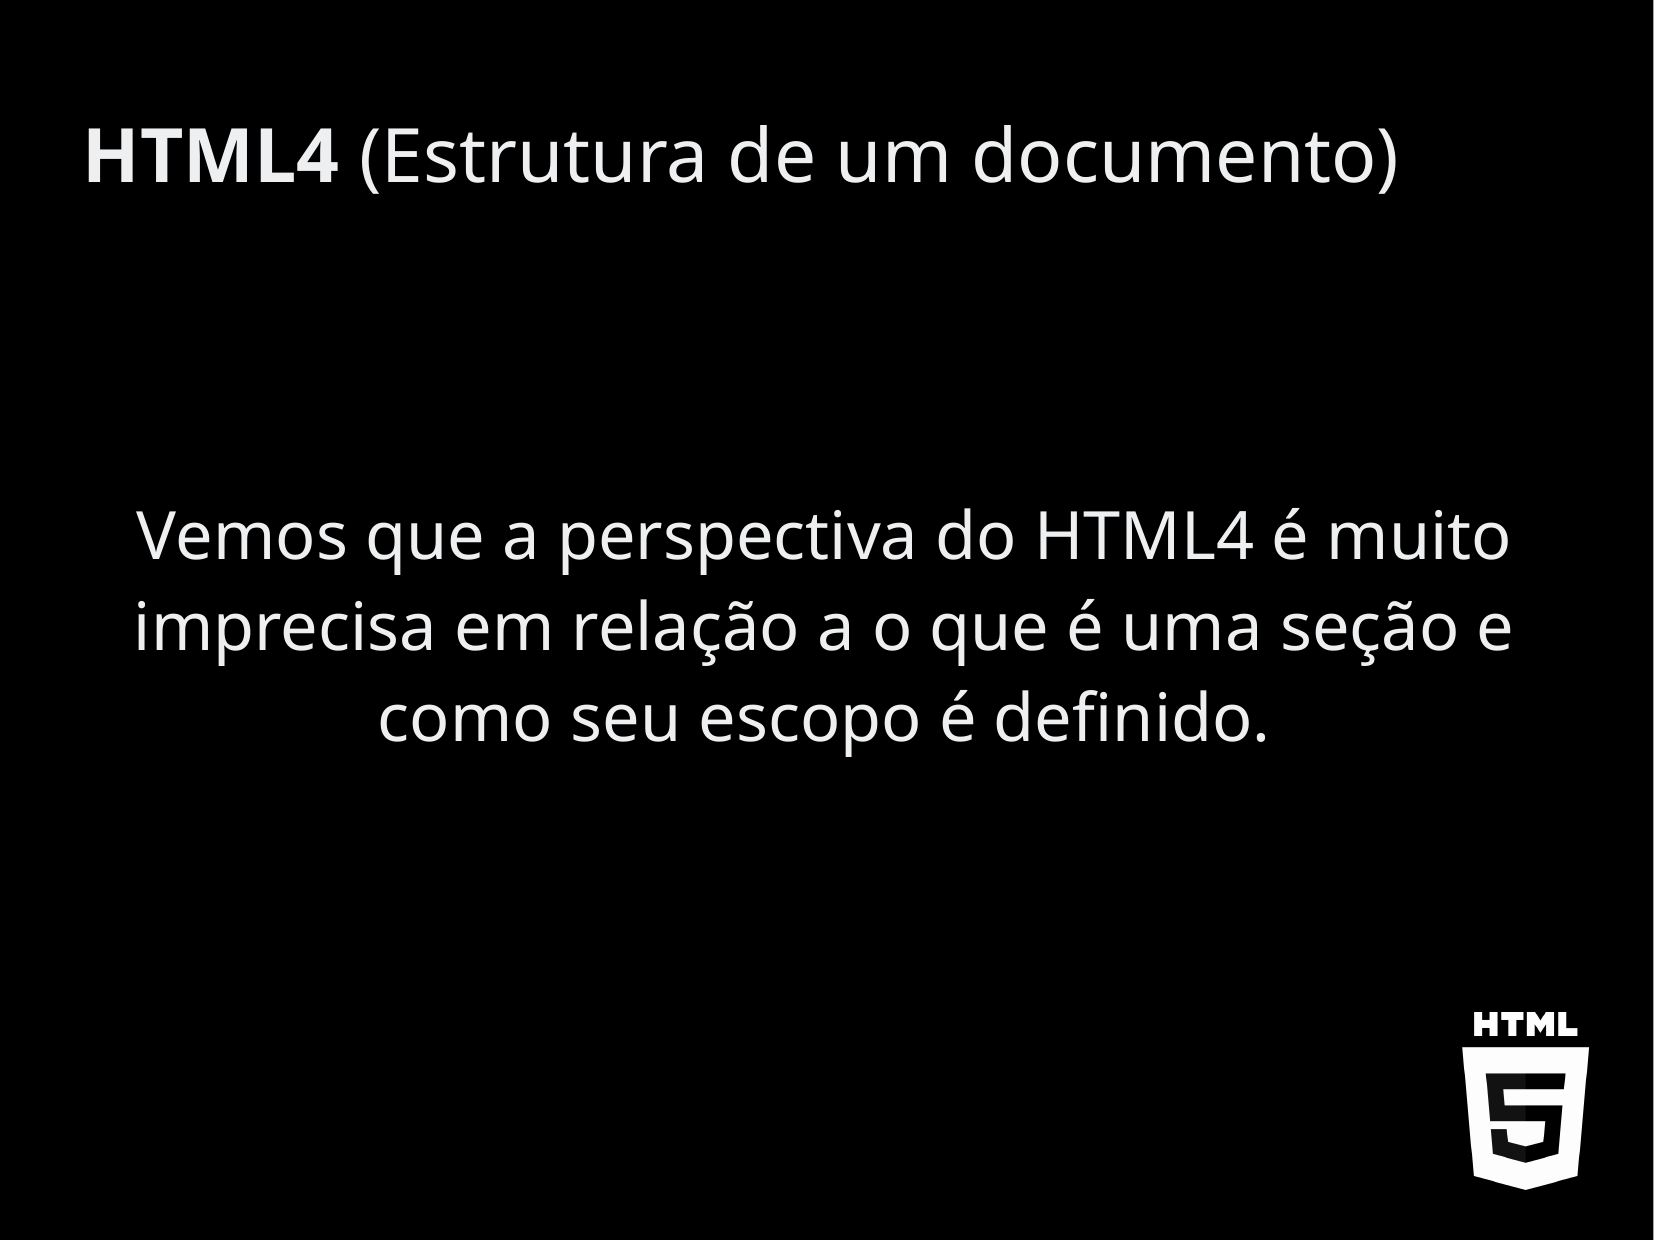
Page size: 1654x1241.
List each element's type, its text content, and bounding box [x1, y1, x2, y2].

title HTML4 (Estrutura de um documento) [82, 56, 1571, 250]
picture [1436, 1012, 1615, 1190]
title Vemos que a perspectiva do HTML4 é muito imprecisa em relação a o que é uma seção e como seu escopo é definido. [75, 493, 1576, 756]
